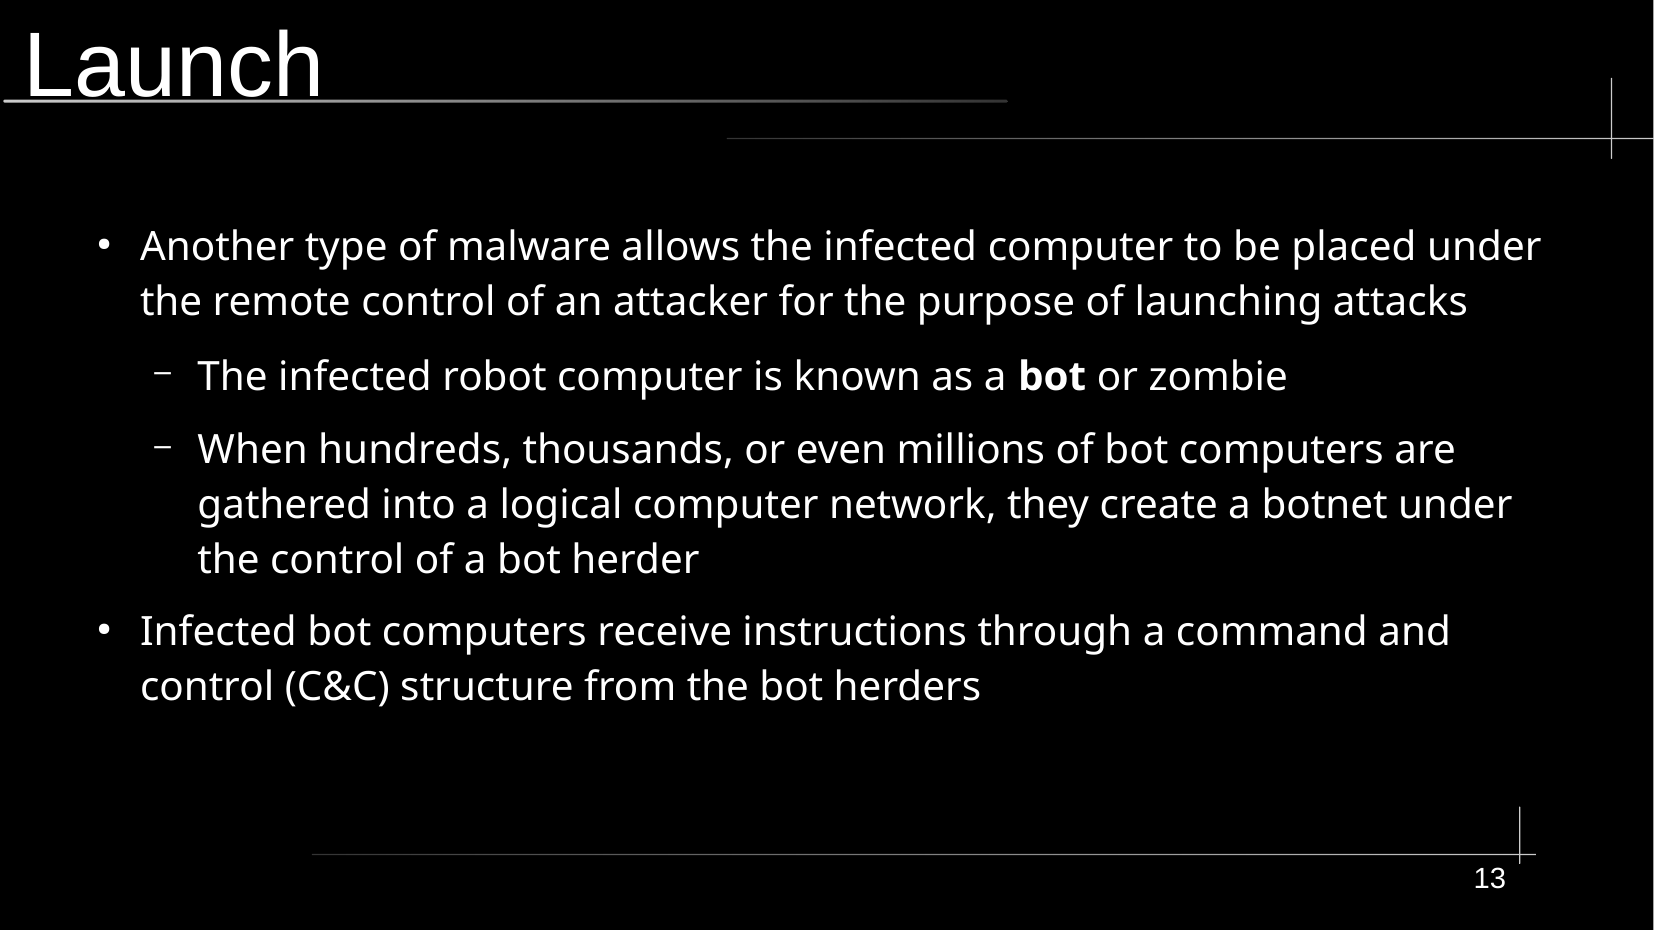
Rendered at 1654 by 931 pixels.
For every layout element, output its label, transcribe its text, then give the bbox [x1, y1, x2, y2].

title Launch [23, 11, 1589, 119]
list Another type of malware allows the infected computer to be placed under the remote control of an attacker for the purpose of launching attacks The infected robot computer is known as a bot or zombie When hundreds, thousands, or even millions of bot computers are gathered into a logical computer network, they create a botnet under the control of a bot herder Infected bot computers receive instructions through a command and control (C&C) structure from the bot herders [82, 217, 1571, 758]
